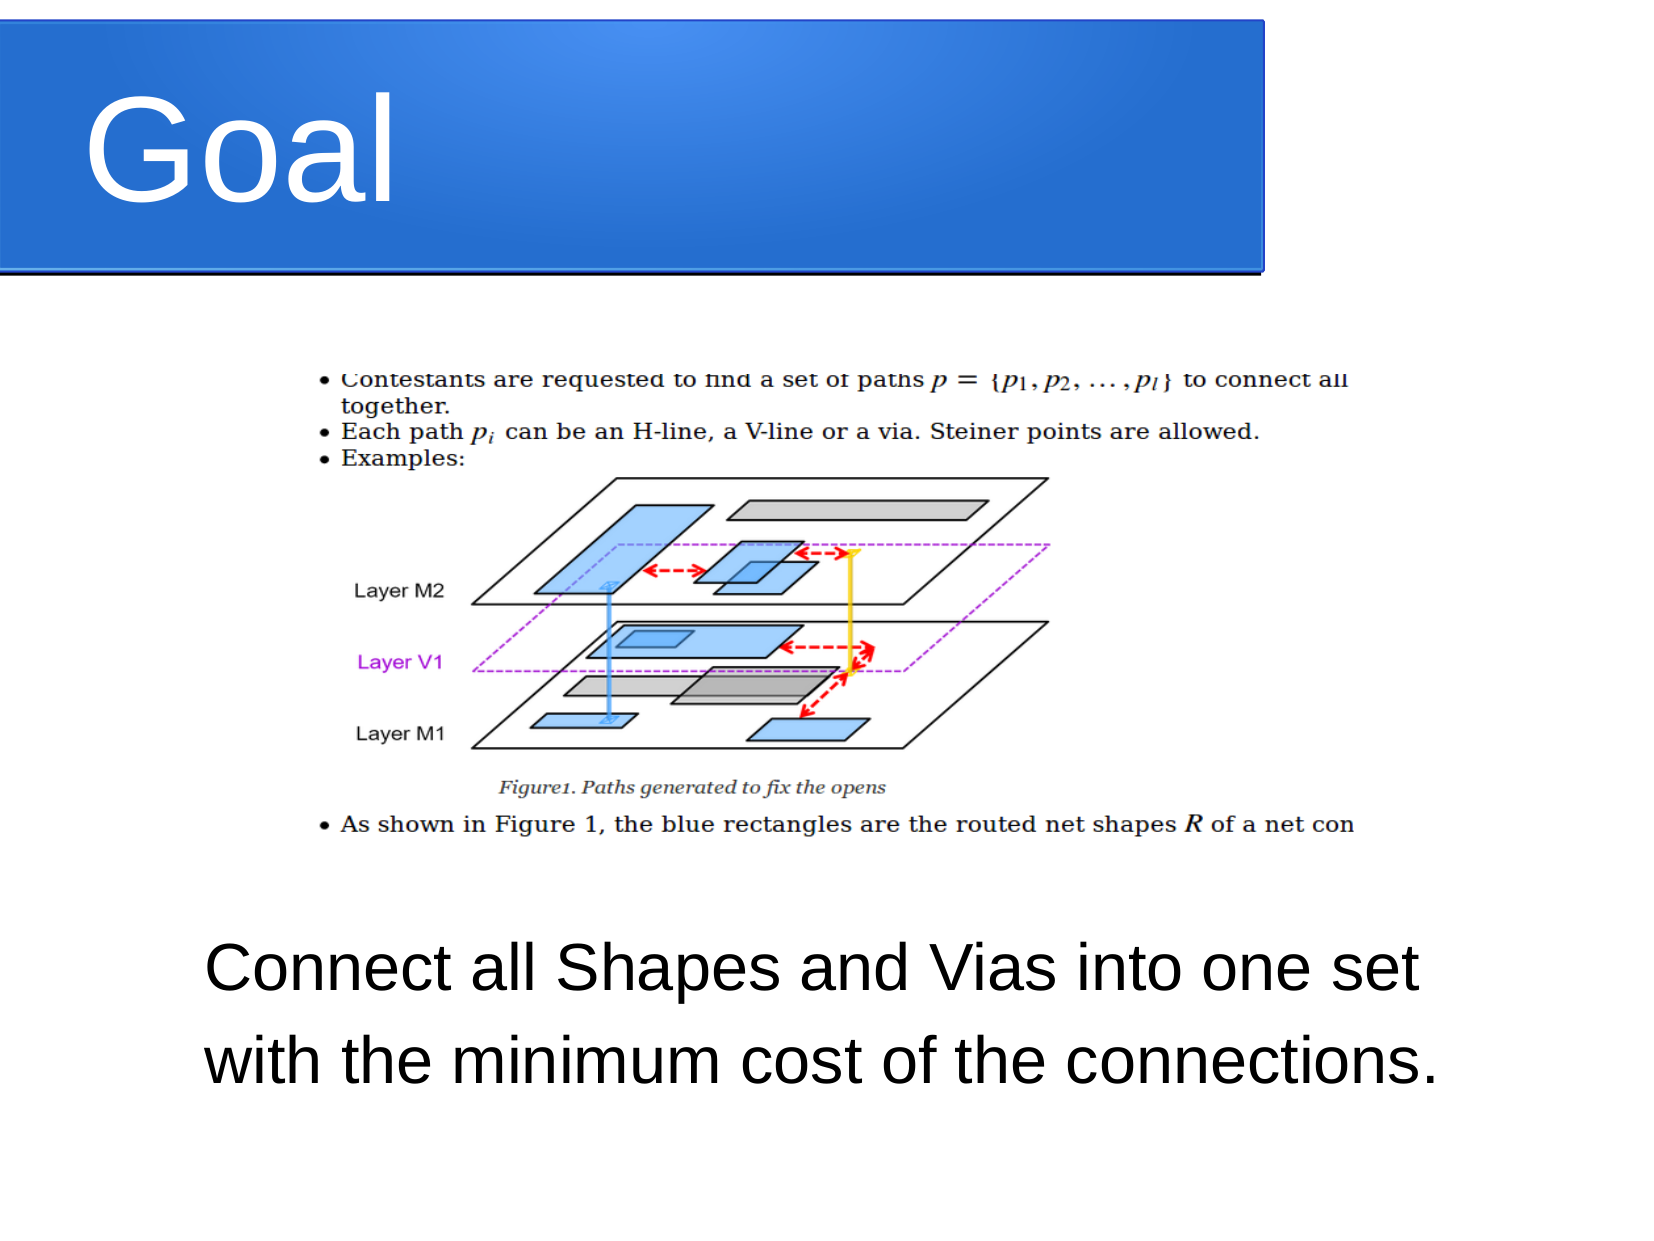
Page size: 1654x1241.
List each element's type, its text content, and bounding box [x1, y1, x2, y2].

title Goal [82, 47, 1235, 252]
picture [284, 374, 1354, 840]
subtitle Connect all Shapes and Vias into one set with the minimum cost of the connections. [204, 824, 1465, 1186]
